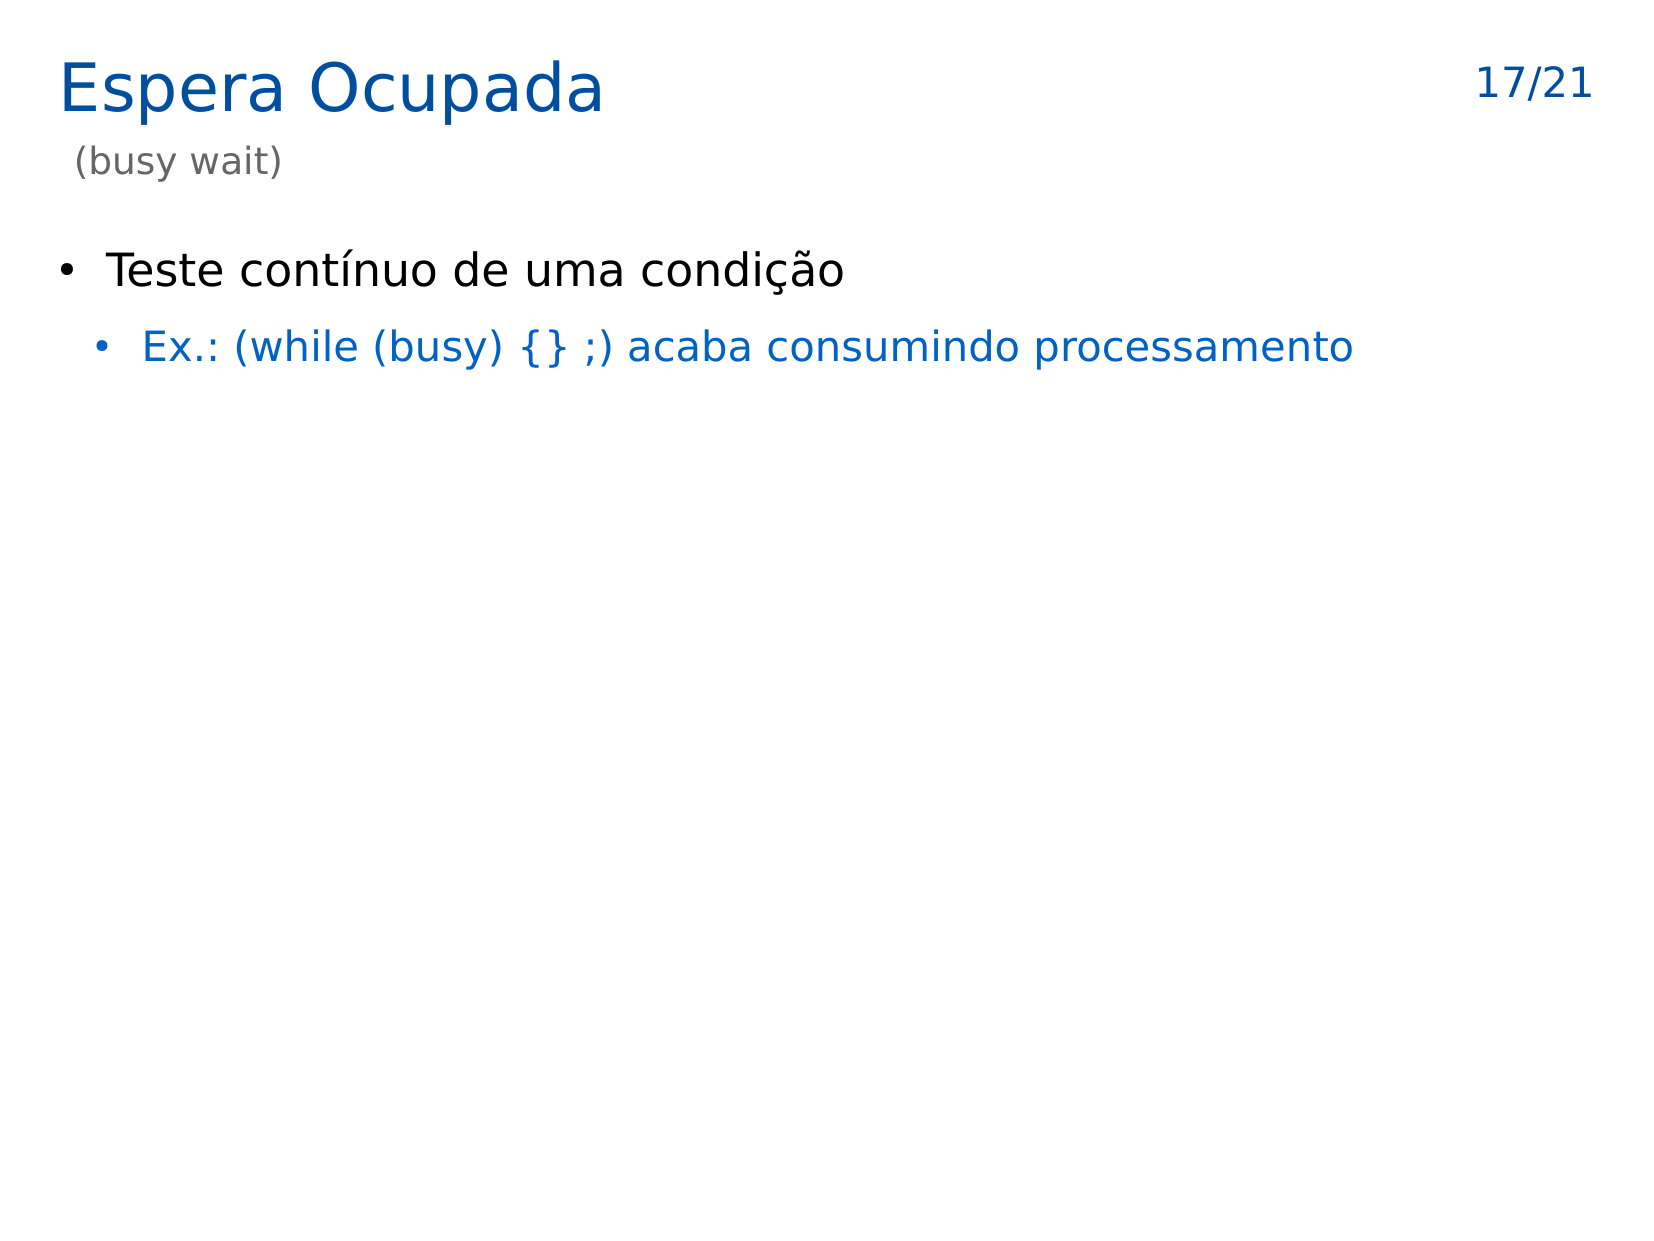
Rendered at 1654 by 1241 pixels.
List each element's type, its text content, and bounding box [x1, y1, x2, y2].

text_box (busy wait) [59, 132, 299, 192]
title Espera Ocupada [59, 29, 1625, 148]
list Teste contínuo de uma condição Ex.: (while (busy) {} ;) acaba consumindo processamento [59, 236, 1595, 1211]
